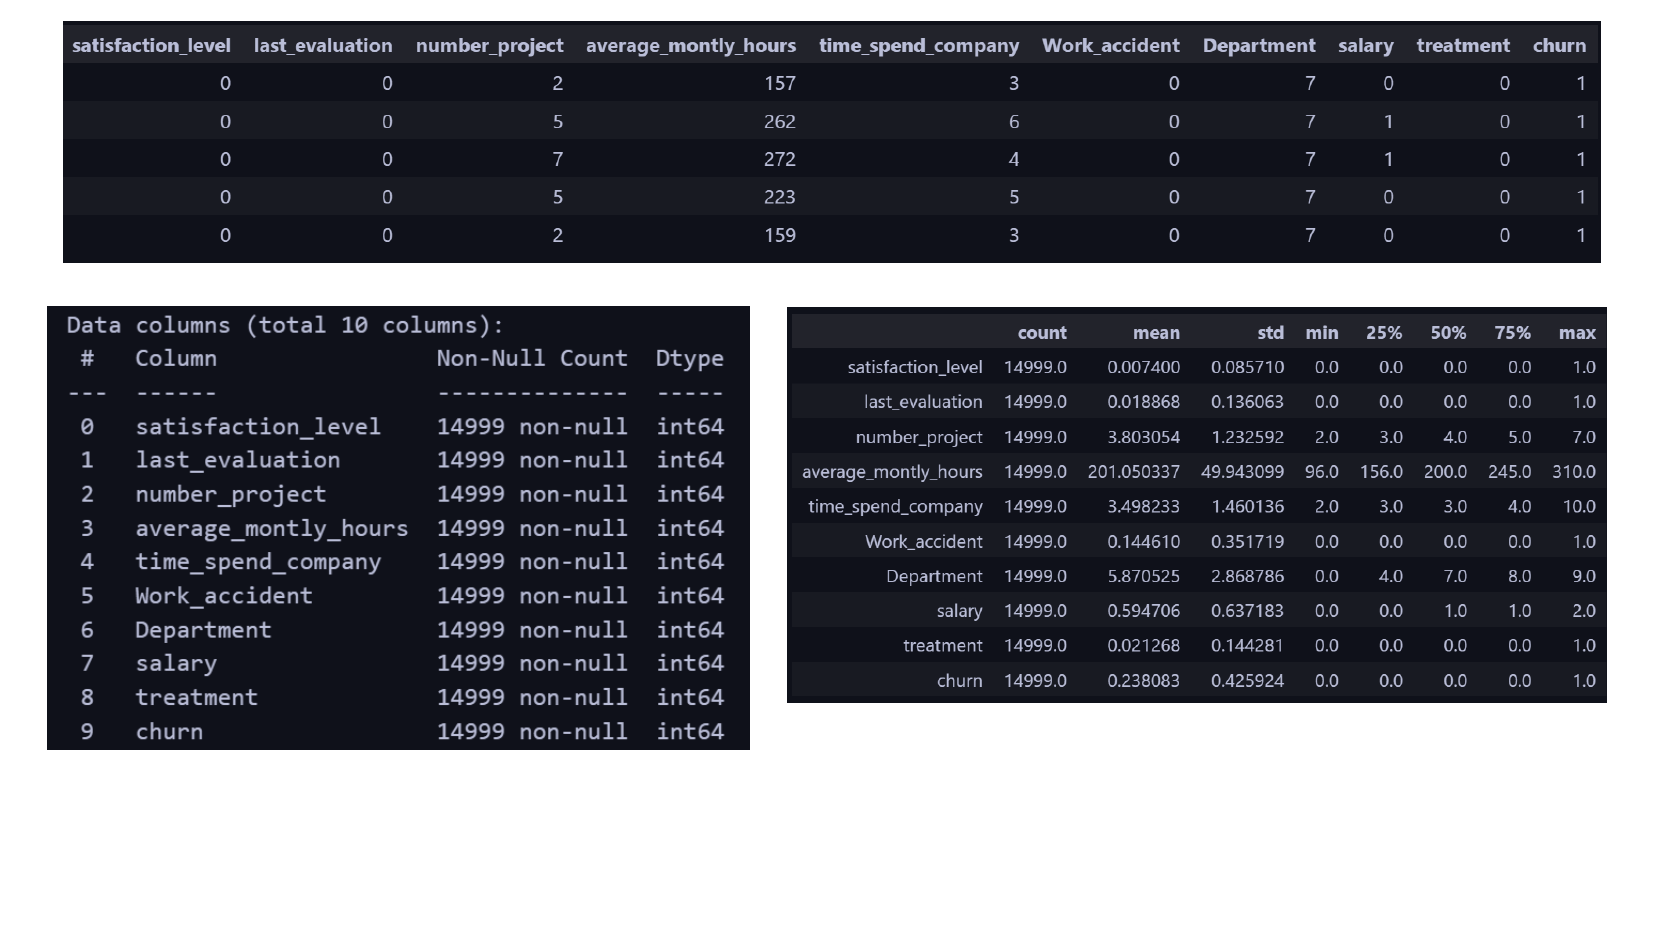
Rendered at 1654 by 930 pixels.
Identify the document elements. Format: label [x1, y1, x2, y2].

picture [63, 21, 1601, 263]
picture [787, 307, 1607, 703]
picture [47, 306, 751, 751]
